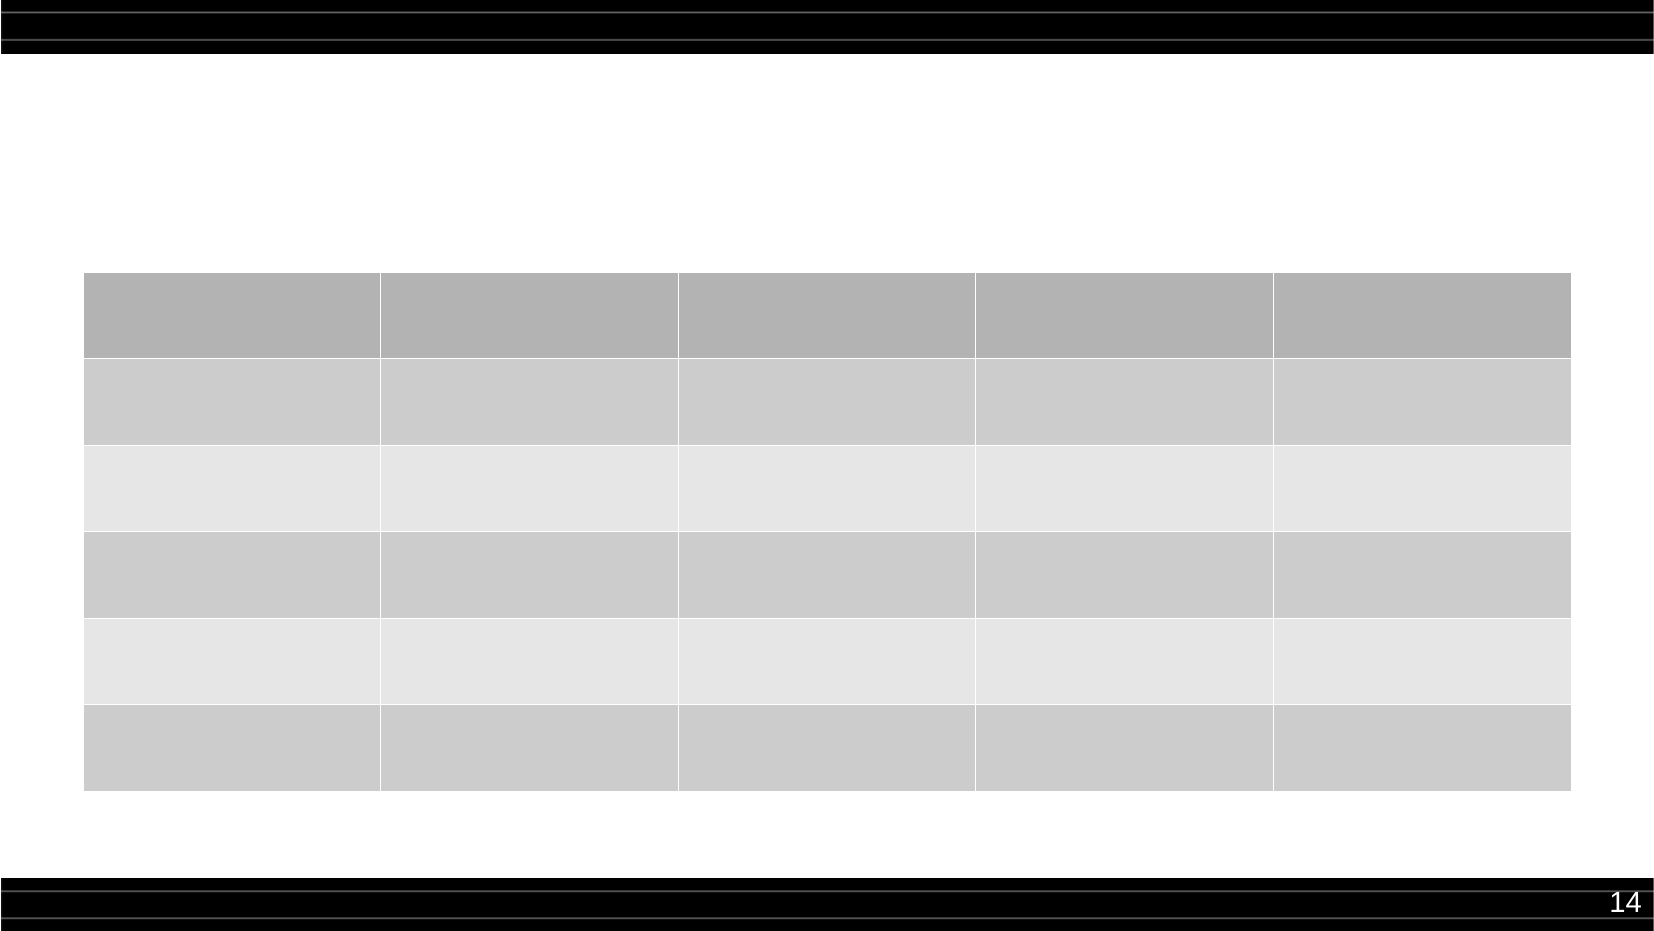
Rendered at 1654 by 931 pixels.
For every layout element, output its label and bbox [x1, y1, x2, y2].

table_cell [381, 705, 678, 791]
table_cell [976, 705, 1273, 791]
table_cell [381, 532, 678, 618]
table_cell [976, 446, 1273, 531]
table_cell [976, 532, 1273, 618]
table_header [679, 273, 975, 358]
table_cell [976, 359, 1273, 445]
table_cell [381, 359, 678, 445]
table_header [976, 273, 1273, 358]
table_cell [1274, 446, 1571, 531]
picture [1, 0, 1654, 54]
table_cell [679, 705, 975, 791]
table_cell [381, 446, 678, 531]
table_cell [679, 446, 975, 531]
table_cell [1274, 532, 1571, 618]
table_cell [1274, 619, 1571, 704]
table_cell [679, 359, 975, 445]
table_cell [1274, 705, 1571, 791]
table_cell [84, 359, 380, 445]
table_header [1274, 273, 1571, 358]
picture [1, 878, 1654, 931]
table_header [84, 273, 380, 358]
table_cell [84, 619, 380, 704]
table_cell [84, 532, 380, 618]
table_cell [381, 619, 678, 704]
table_cell [976, 619, 1273, 704]
table_cell [84, 705, 380, 791]
table_cell [679, 619, 975, 704]
table_cell [1274, 359, 1571, 445]
table_header [381, 273, 678, 358]
table_cell [84, 446, 380, 531]
table_cell [679, 532, 975, 618]
